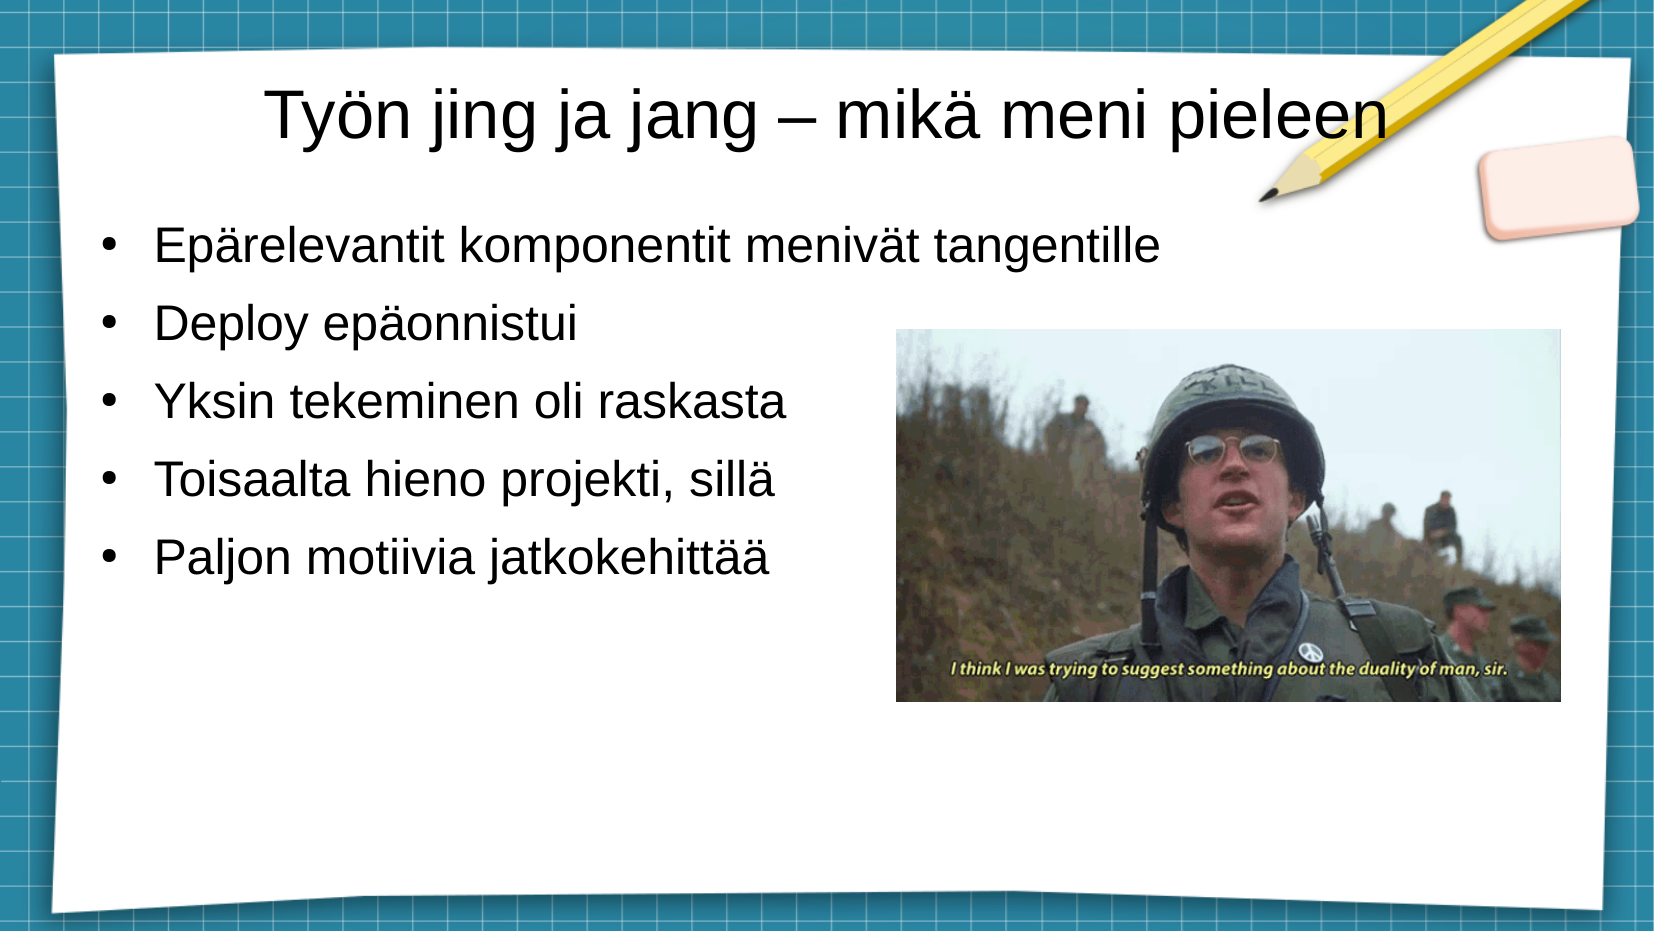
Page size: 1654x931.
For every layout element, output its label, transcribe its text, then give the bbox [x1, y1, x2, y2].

picture [0, 0, 1654, 931]
list Epärelevantit komponentit menivät tangentille Deploy epäonnistui Yksin tekeminen oli raskasta Toisaalta hieno projekti, sillä Paljon motiivia jatkokehittää [82, 217, 1571, 758]
title Työn jing ja jang – mikä meni pieleen [82, 37, 1571, 193]
